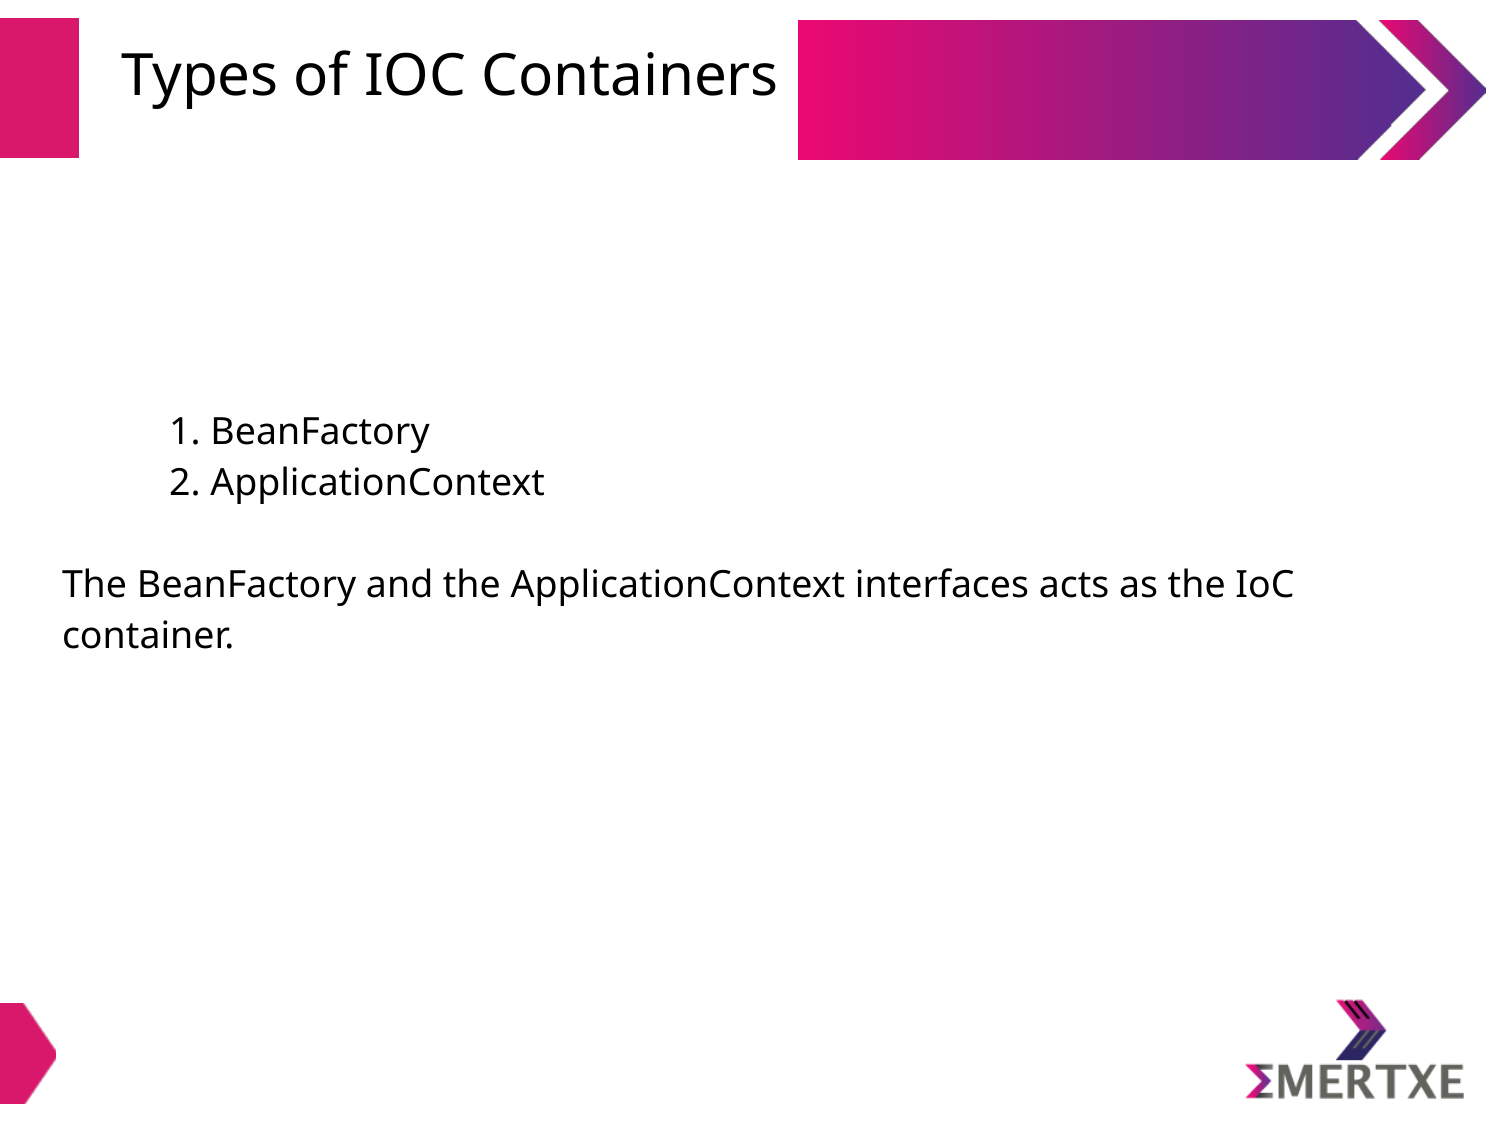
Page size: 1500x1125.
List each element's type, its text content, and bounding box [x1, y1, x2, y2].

text_box Types of IOC Containers [106, 26, 957, 110]
picture [1245, 996, 1465, 1099]
text_box 1. BeanFactory 2. ApplicationContext The BeanFactory and the ApplicationContext interfaces acts as the IoC container. [47, 295, 1406, 751]
picture [798, 20, 1486, 160]
